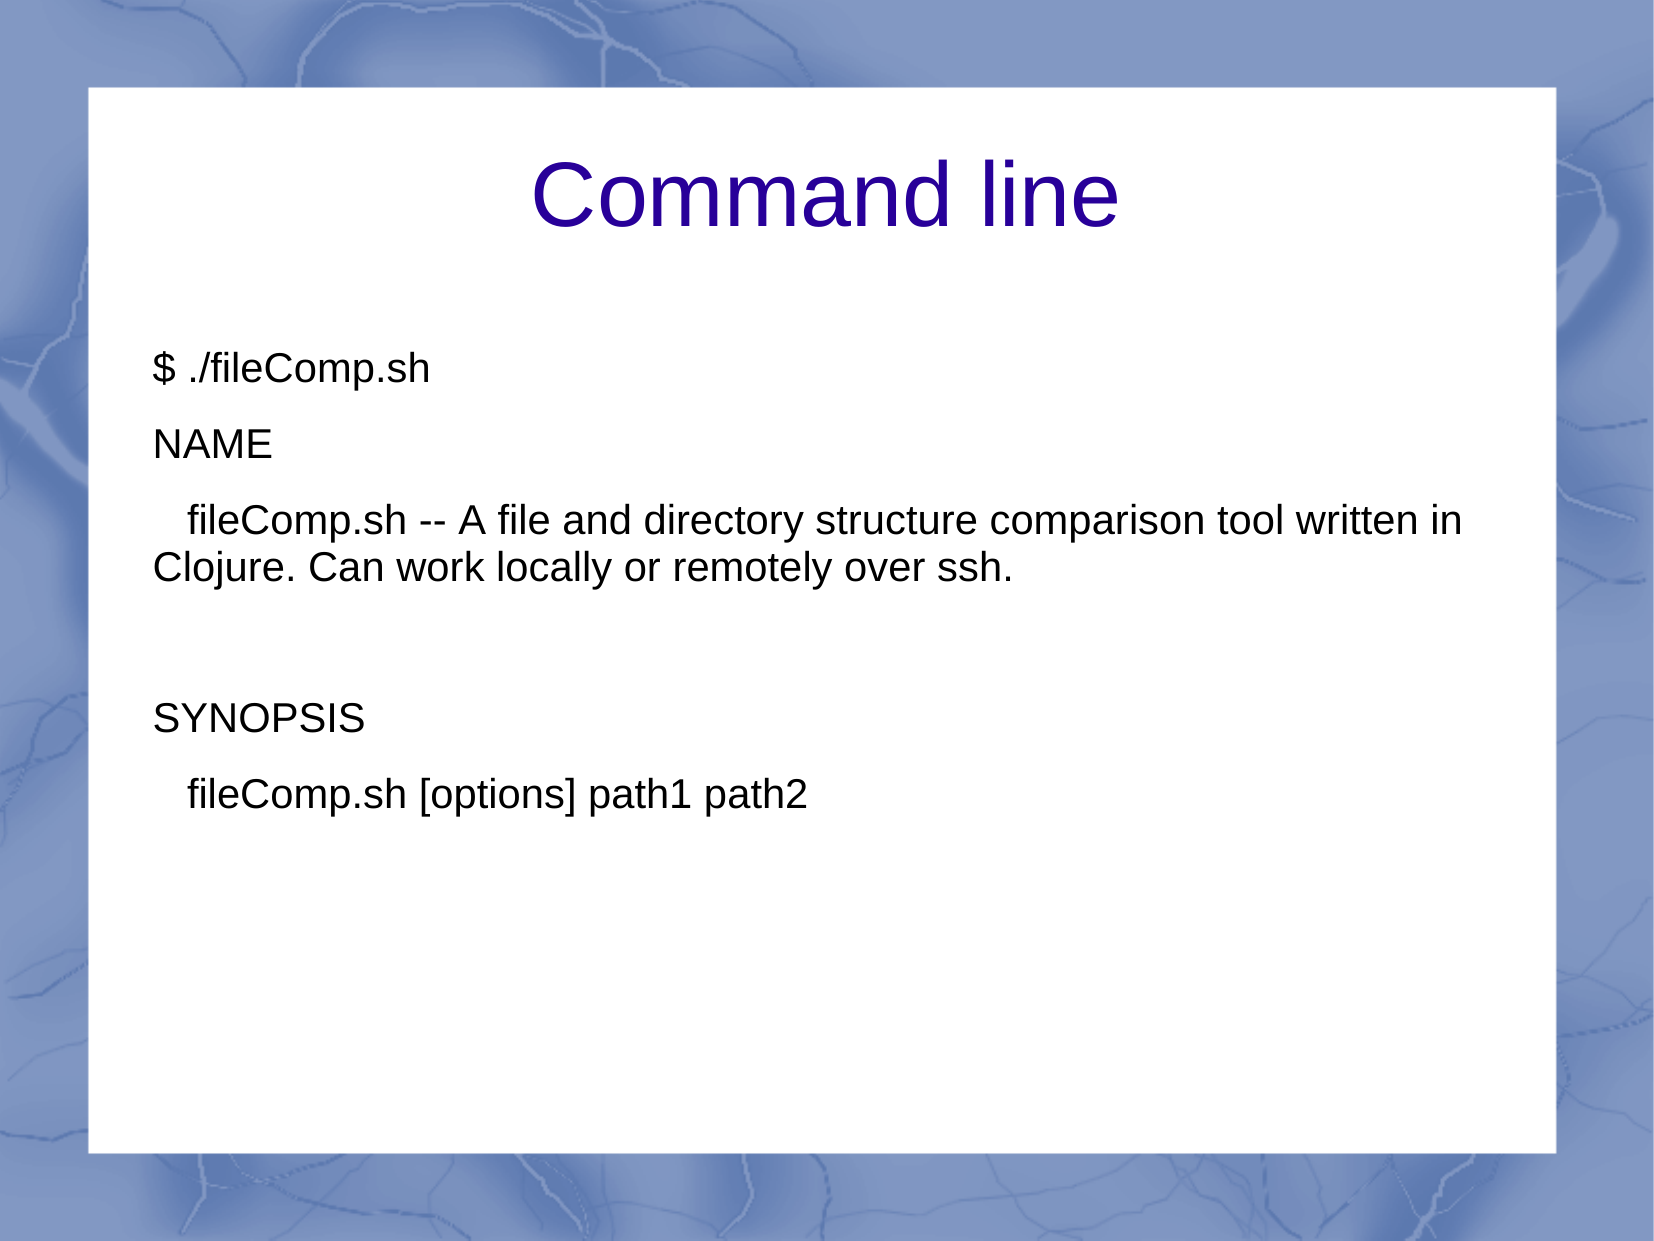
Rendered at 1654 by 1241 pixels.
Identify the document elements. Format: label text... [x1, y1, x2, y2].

picture [0, 0, 1654, 1241]
title Command line [118, 90, 1536, 298]
list $ ./fileComp.sh NAME fileComp.sh -- A file and directory structure comparison tool written in Clojure. Can work locally or remotely over ssh. SYNOPSIS fileComp.sh [options] path1 path2 [152, 344, 1534, 1127]
